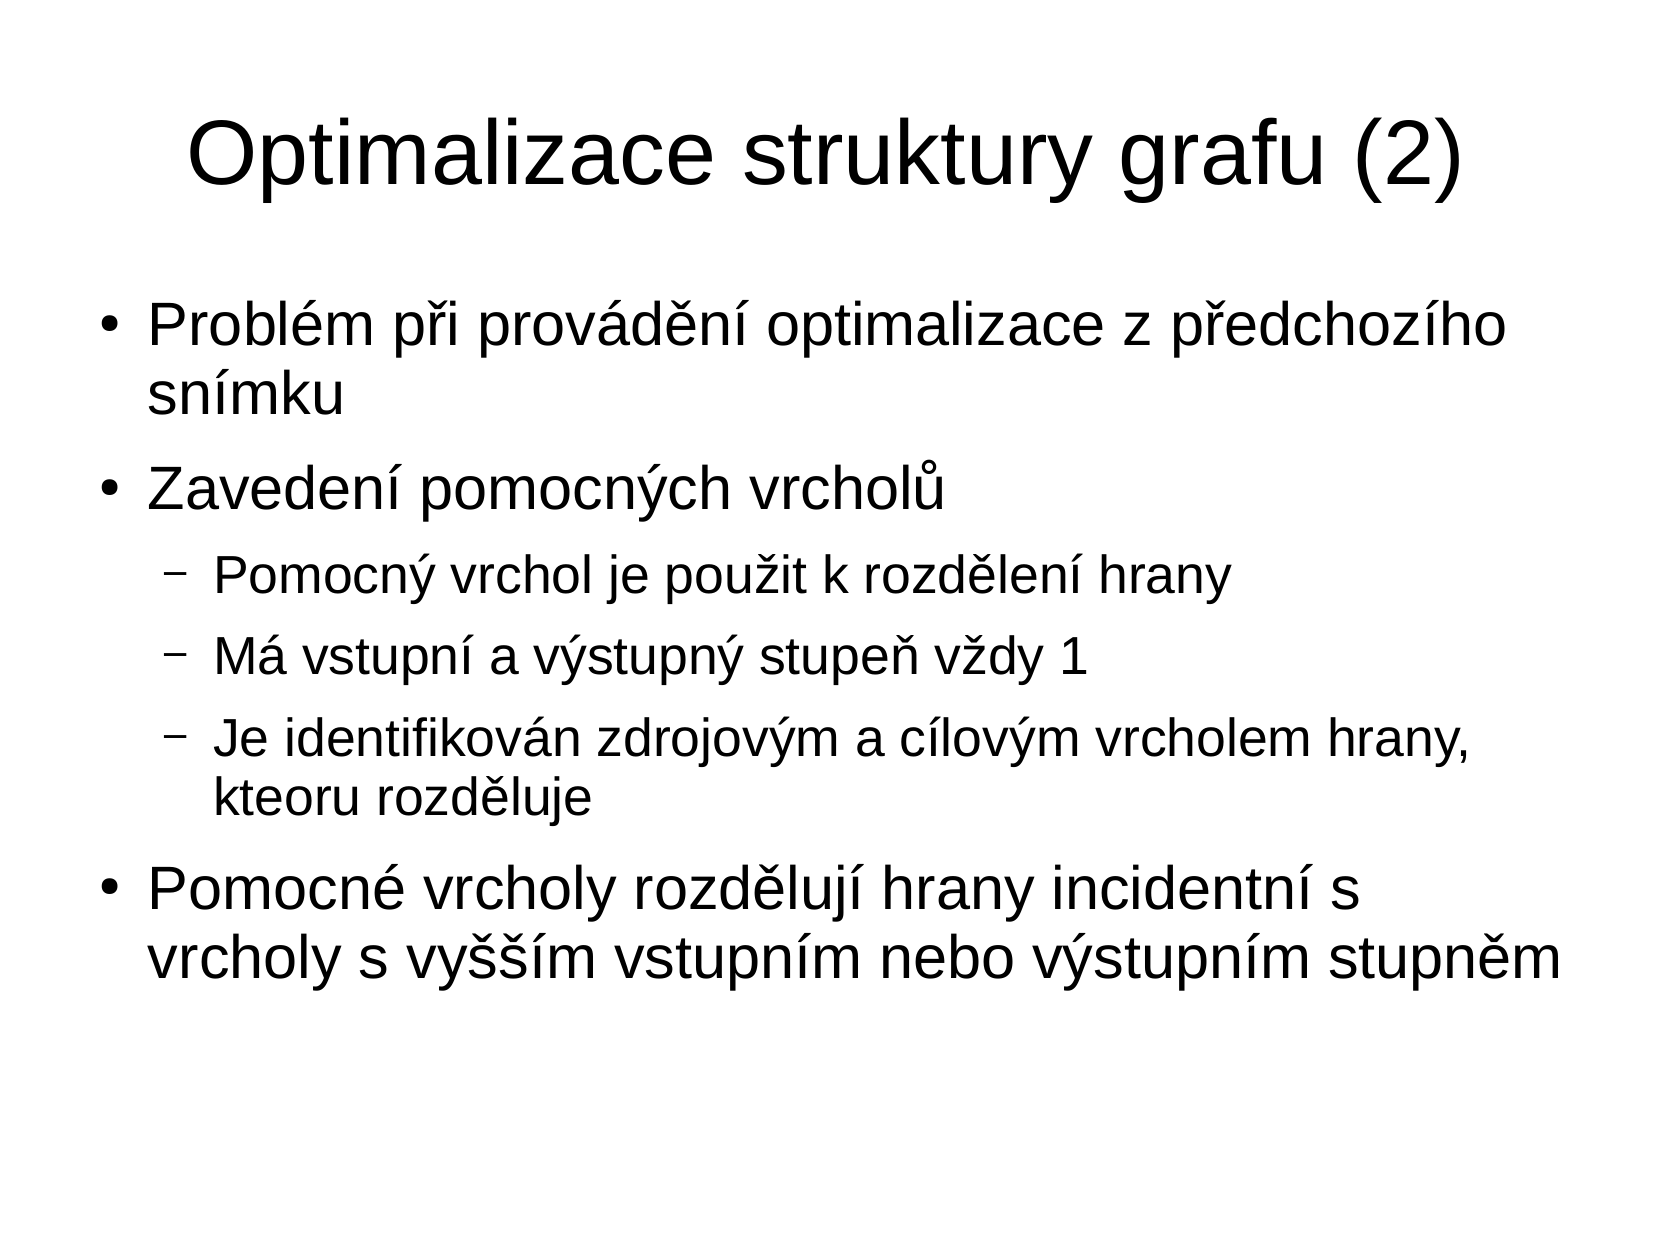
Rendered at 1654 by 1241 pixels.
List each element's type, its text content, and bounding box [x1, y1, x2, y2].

title Optimalizace struktury grafu (2) [82, 49, 1571, 257]
list Problém při provádění optimalizace z předchozího snímku Zavedení pomocných vrcholů Pomocný vrchol je použit k rozdělení hrany Má vstupní a výstupný stupeň vždy 1 Je identifikován zdrojovým a cílovým vrcholem hrany, kteoru rozděluje Pomocné vrcholy rozdělují hrany incidentní s vrcholy s vyšším vstupním nebo výstupním stupněm [82, 290, 1571, 1010]
